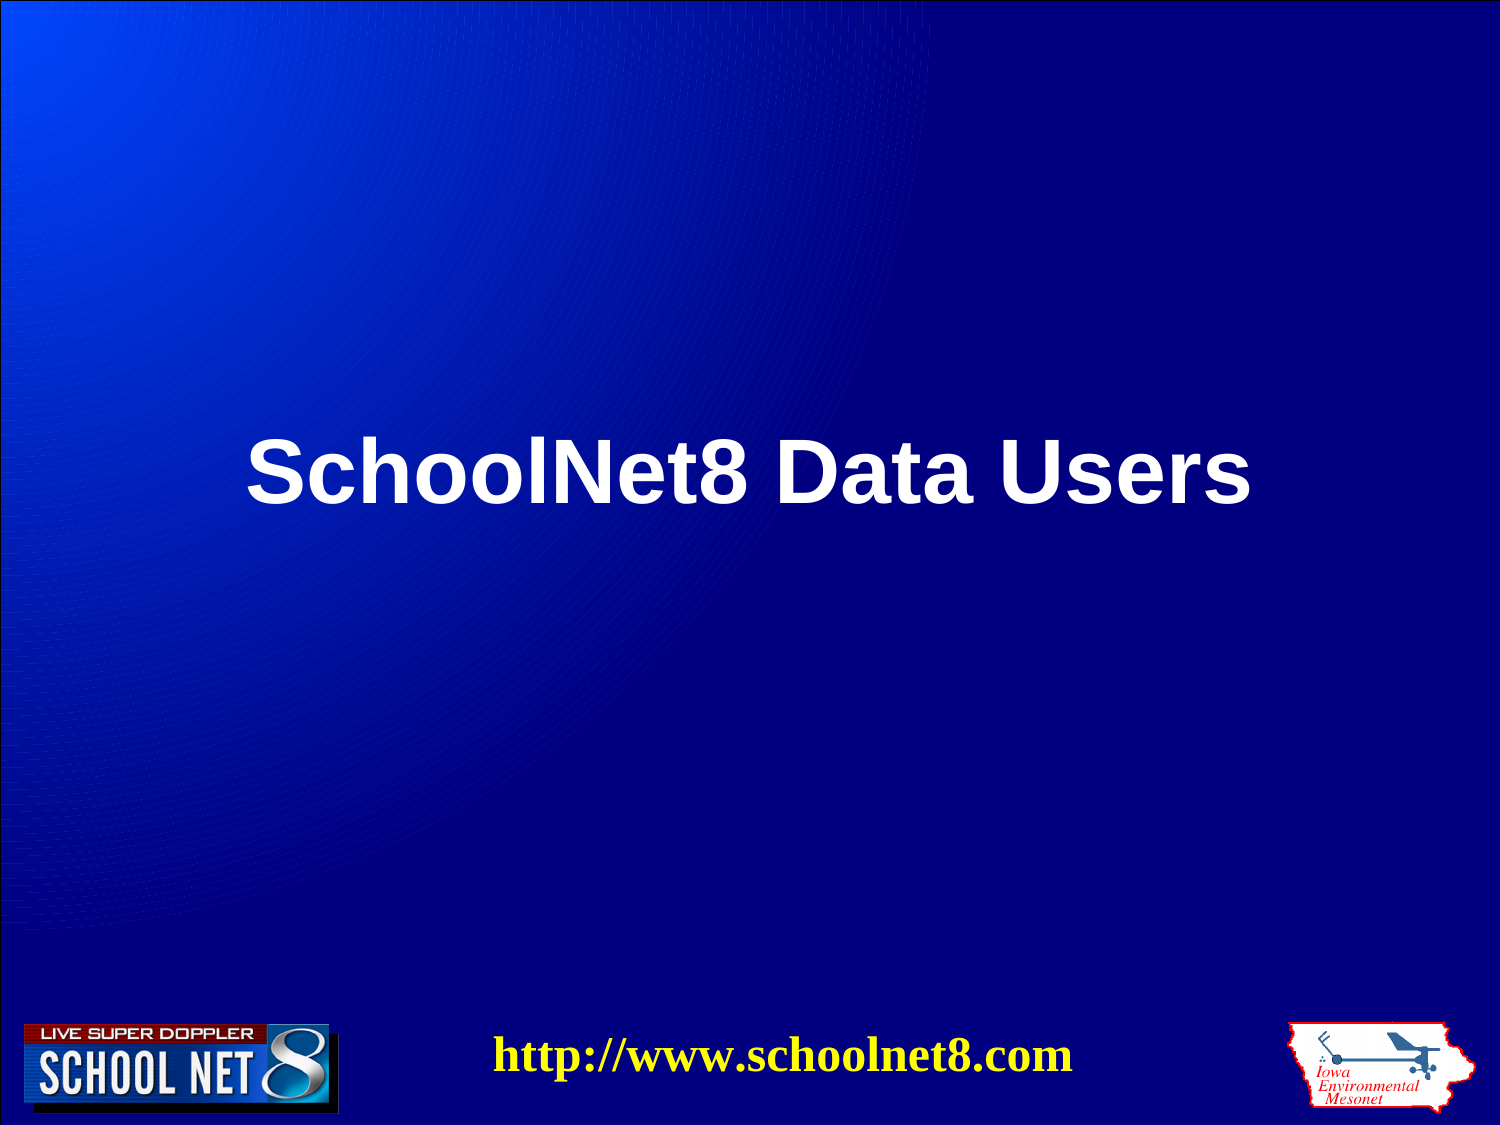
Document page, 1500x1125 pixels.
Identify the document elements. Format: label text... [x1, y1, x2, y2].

picture [1287, 1021, 1476, 1114]
picture [24, 1024, 329, 1103]
title SchoolNet8 Data Users [112, 375, 1388, 563]
